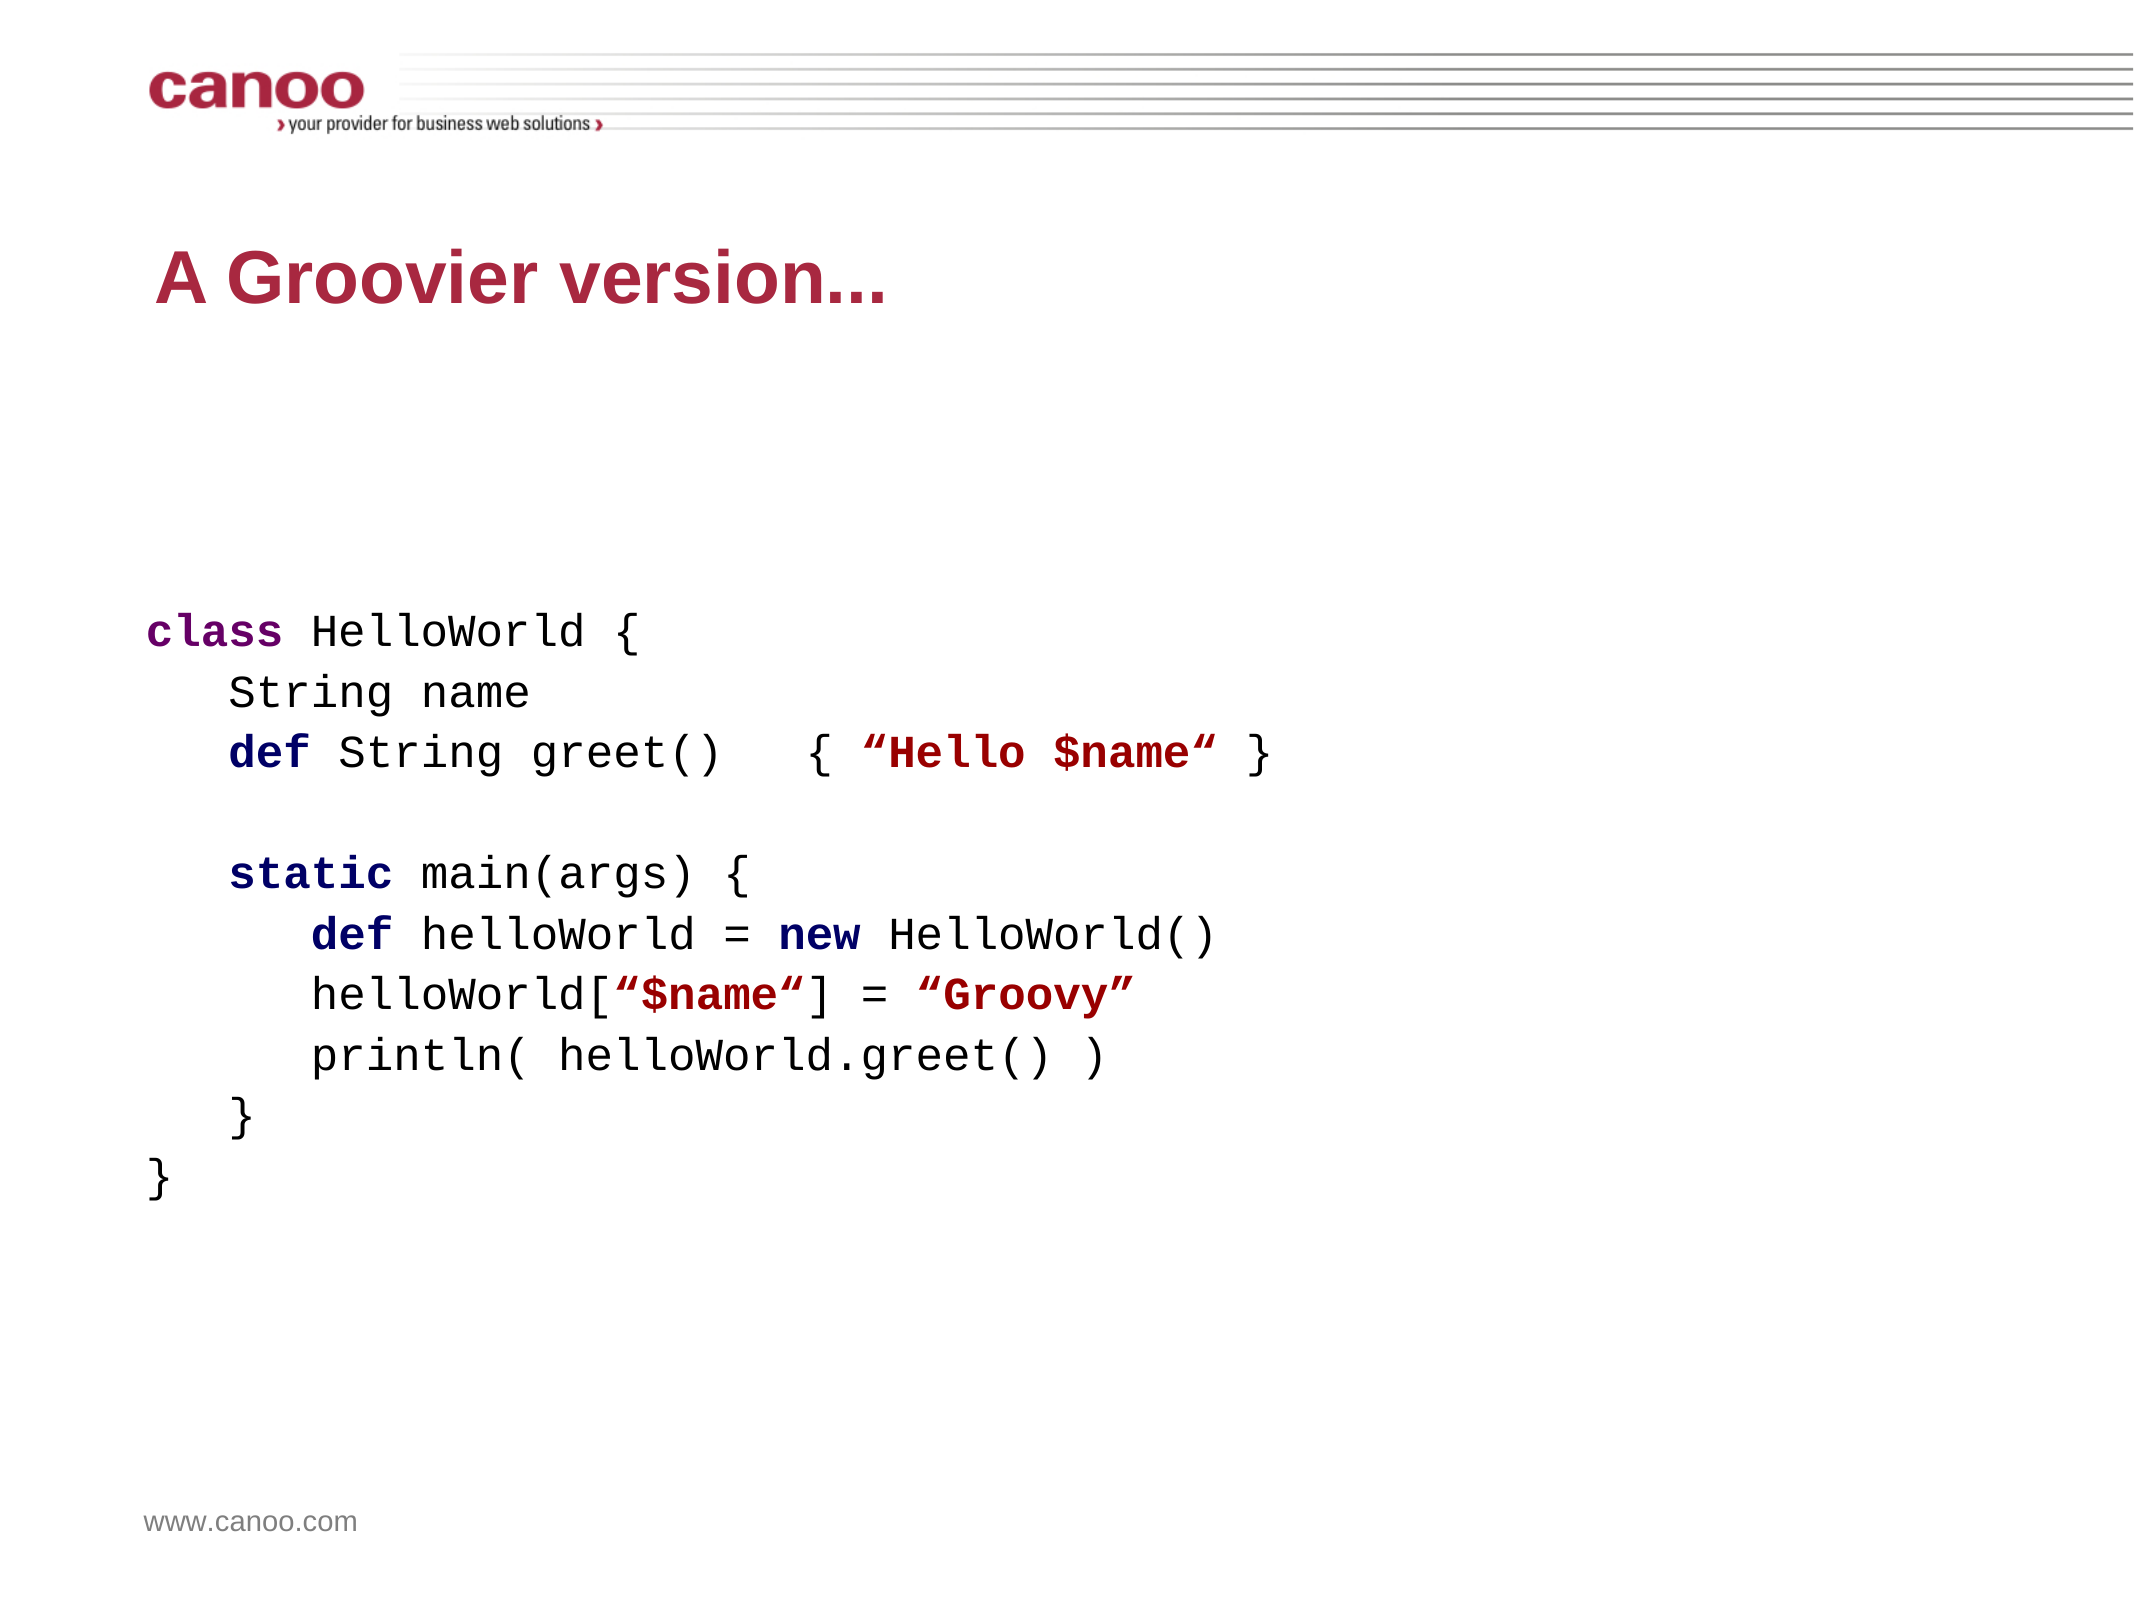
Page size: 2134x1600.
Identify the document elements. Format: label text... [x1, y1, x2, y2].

title A Groovier version... [145, 220, 1961, 328]
subtitle class HelloWorld { String name def String greet() { “Hello $name“ } static main(args) { def helloWorld = new HelloWorld() helloWorld[“$name“] = “Groovy” println( helloWorld.greet() ) } } [145, 391, 1959, 1404]
picture [0, 21, 2134, 188]
